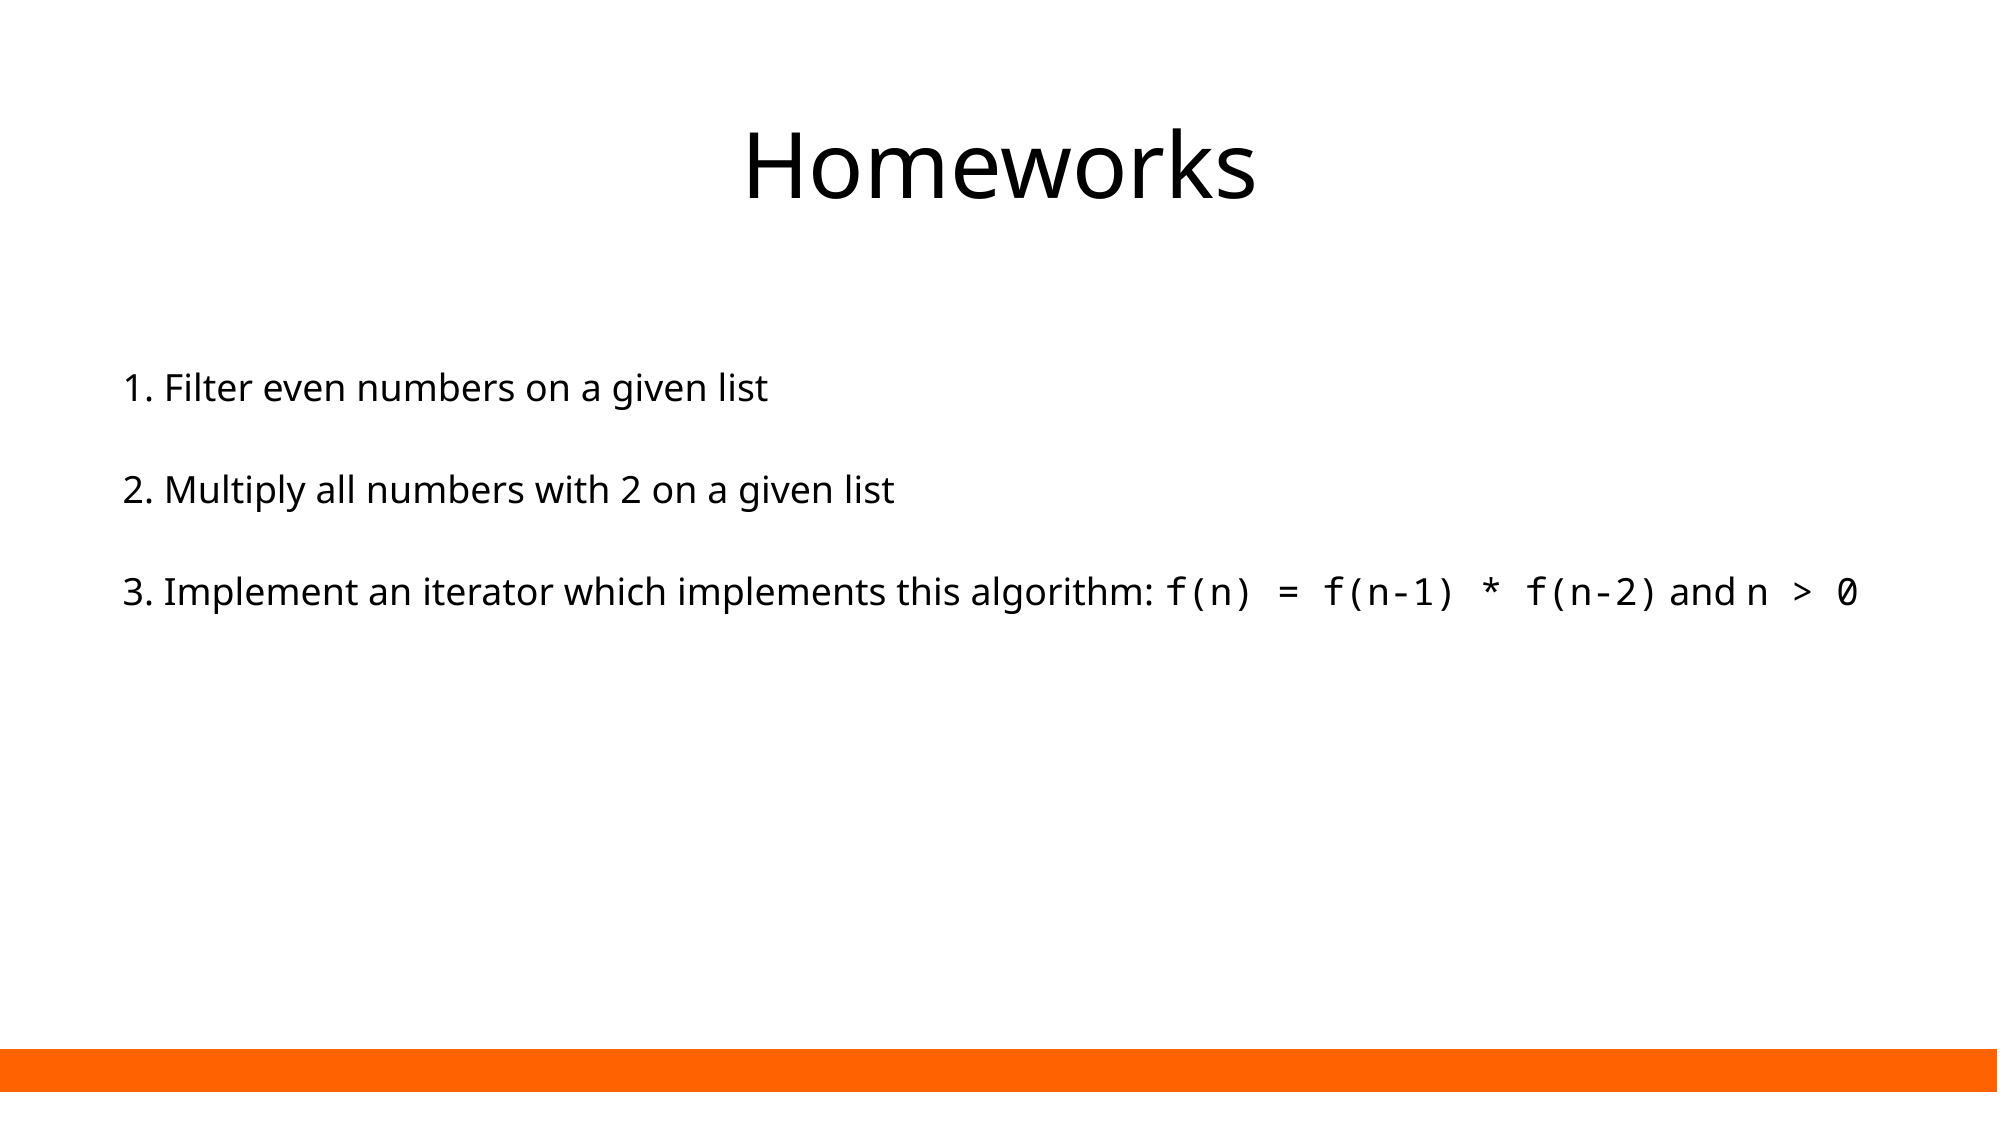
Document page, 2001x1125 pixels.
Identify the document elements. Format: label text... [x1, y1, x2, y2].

text_box [0, 1049, 1997, 1092]
text_box 1. Filter even numbers on a given list 2. Multiply all numbers with 2 on a given list 3. Implement an iterator which implements this algorithm: f(n) = f(n-1) * f(n-2) and n > 0 [107, 354, 1893, 790]
title Homeworks [137, 59, 1863, 278]
